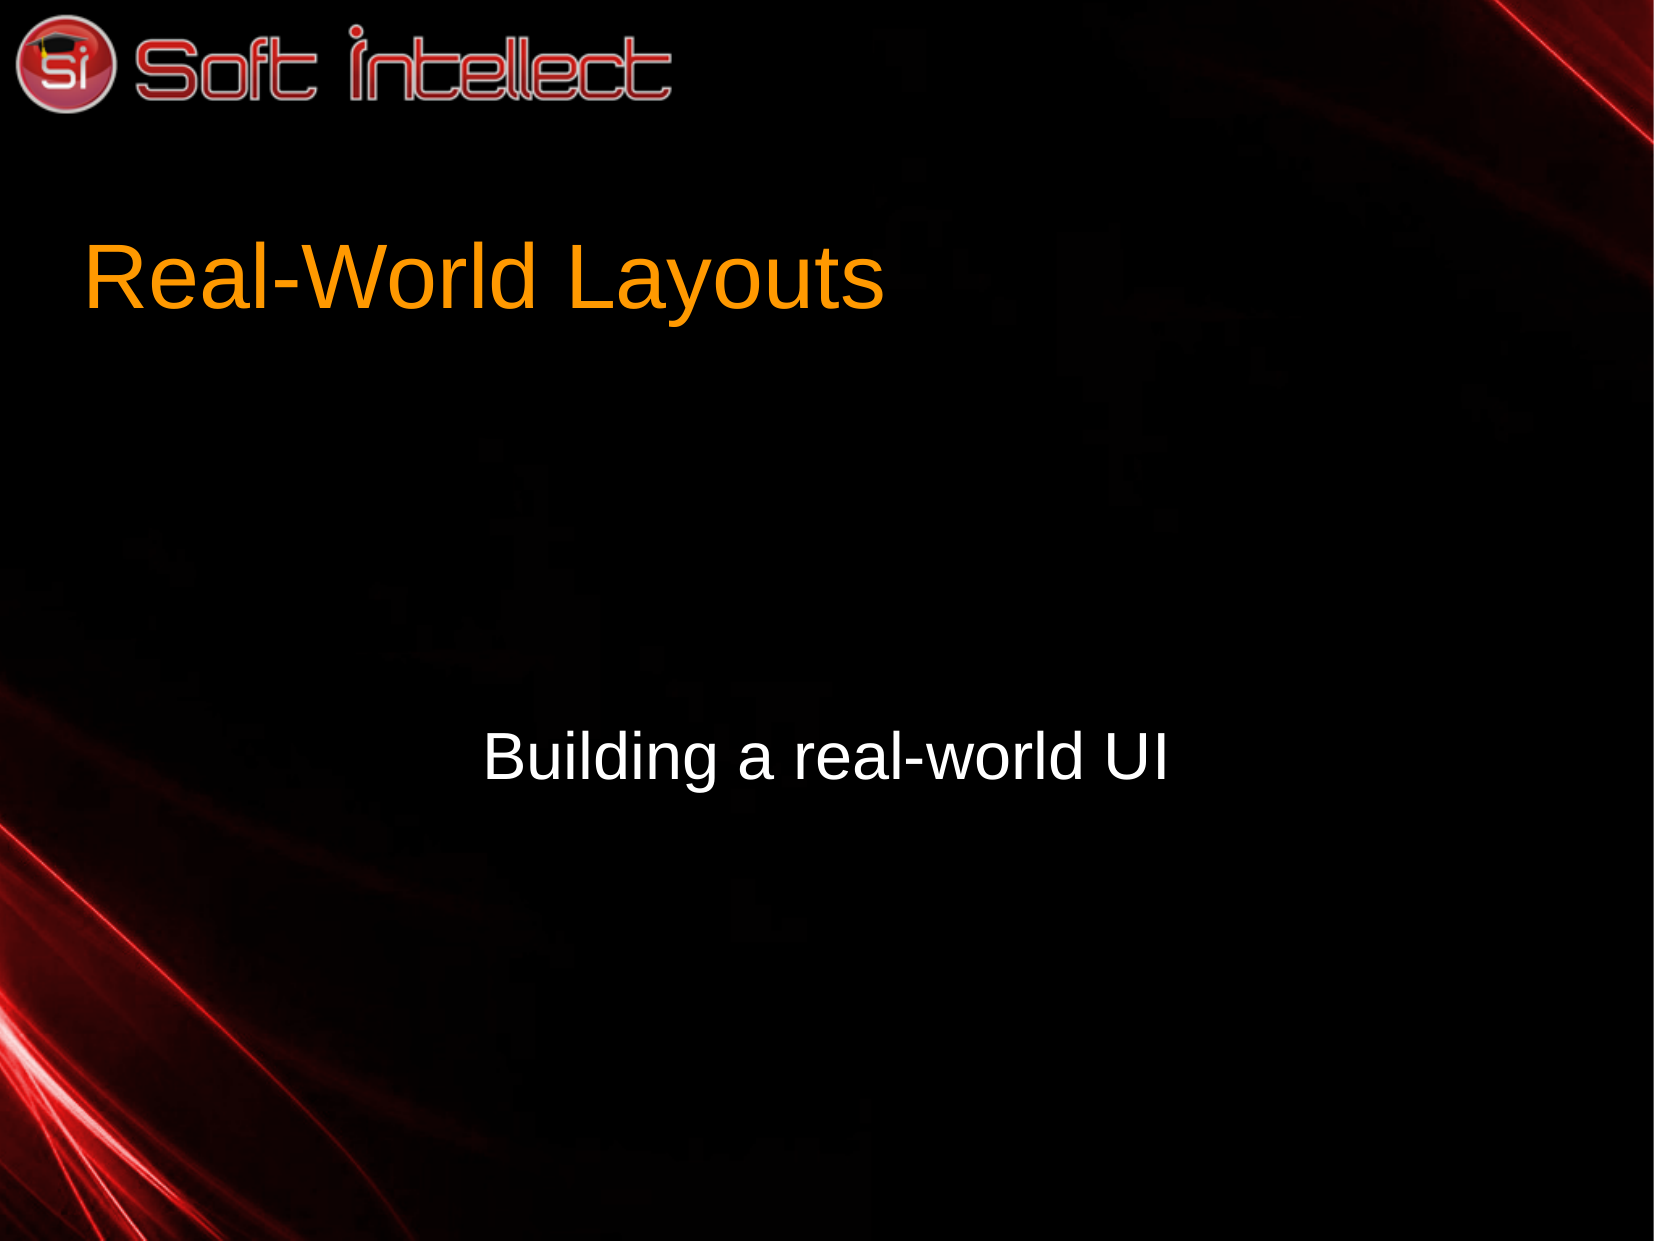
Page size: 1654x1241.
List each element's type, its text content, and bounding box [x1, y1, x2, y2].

picture [0, 0, 1654, 1241]
title Real-World Layouts [82, 173, 1571, 381]
subtitle Building a real-world UI [82, 396, 1571, 1116]
